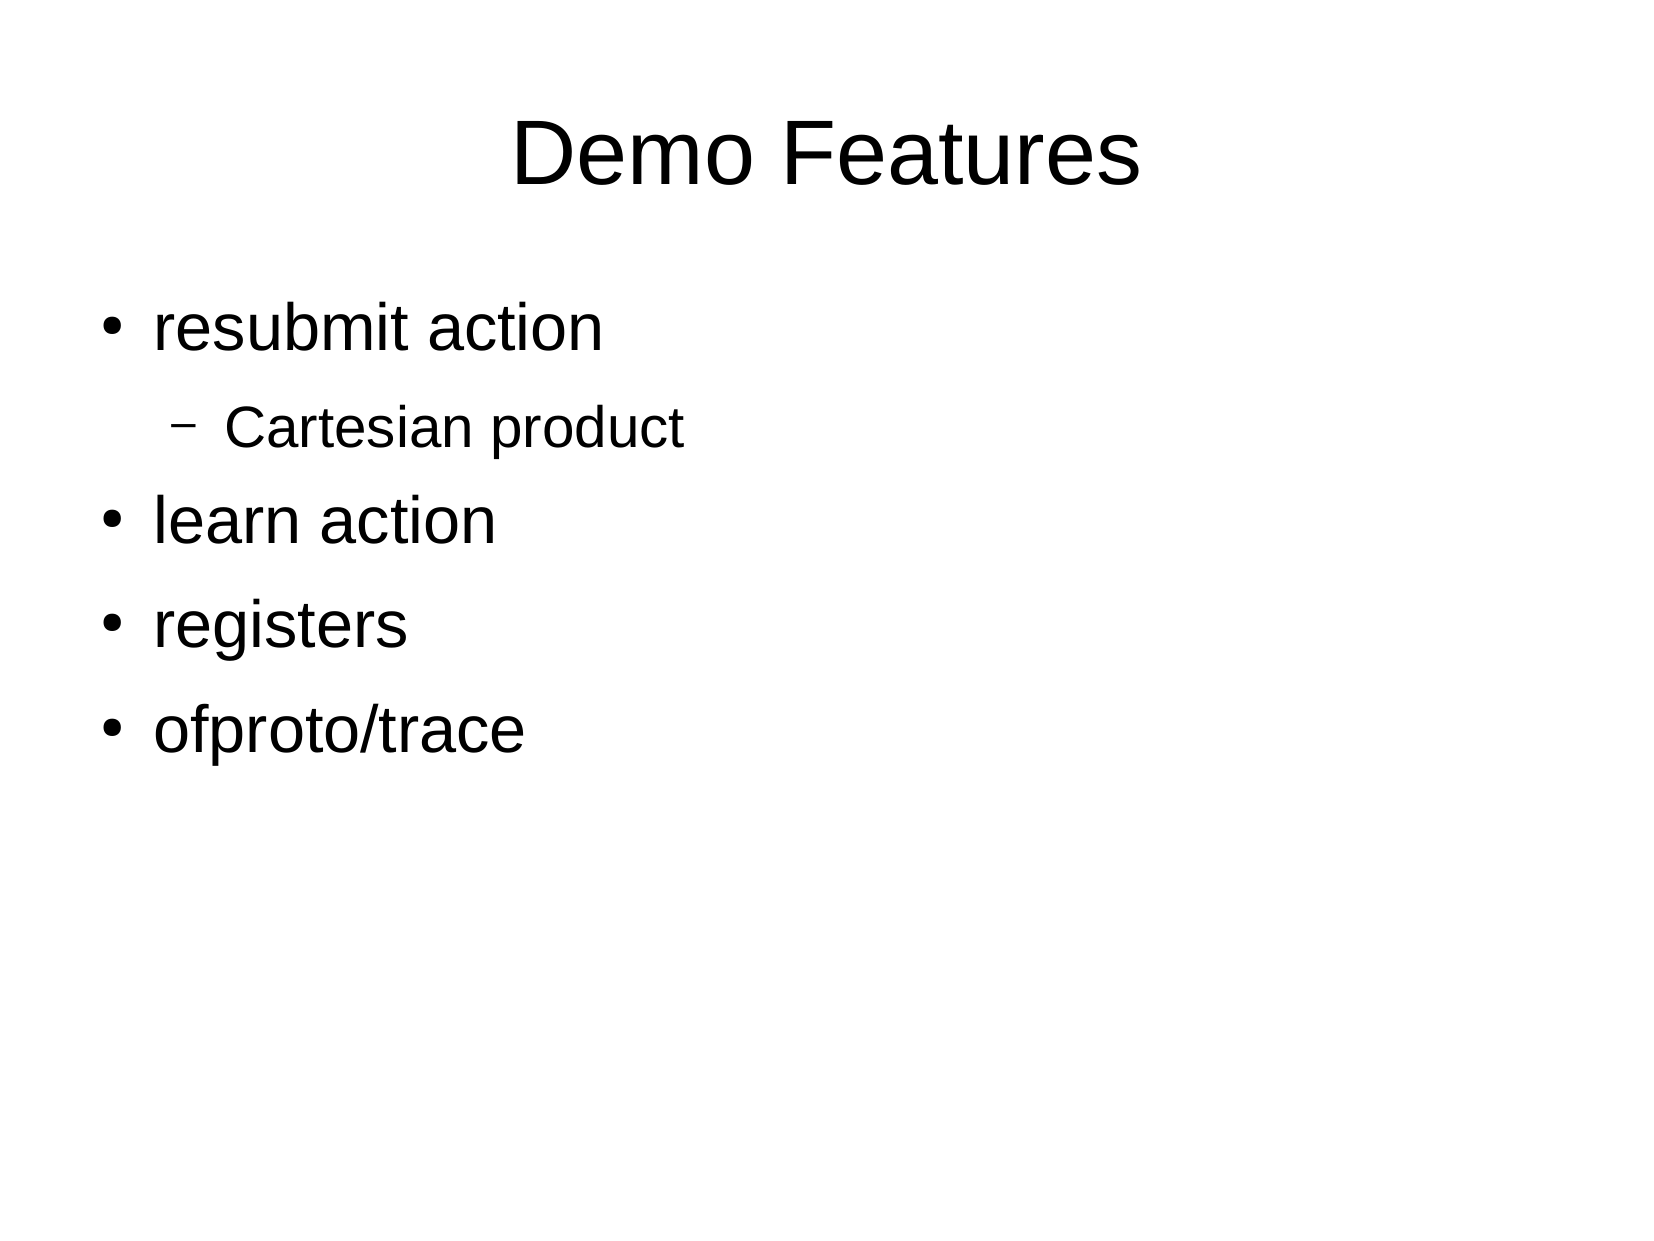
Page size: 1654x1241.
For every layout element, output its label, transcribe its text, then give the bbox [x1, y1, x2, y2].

list resubmit action Cartesian product learn action registers ofproto/trace [82, 290, 1538, 1010]
title Demo Features [82, 49, 1571, 257]
